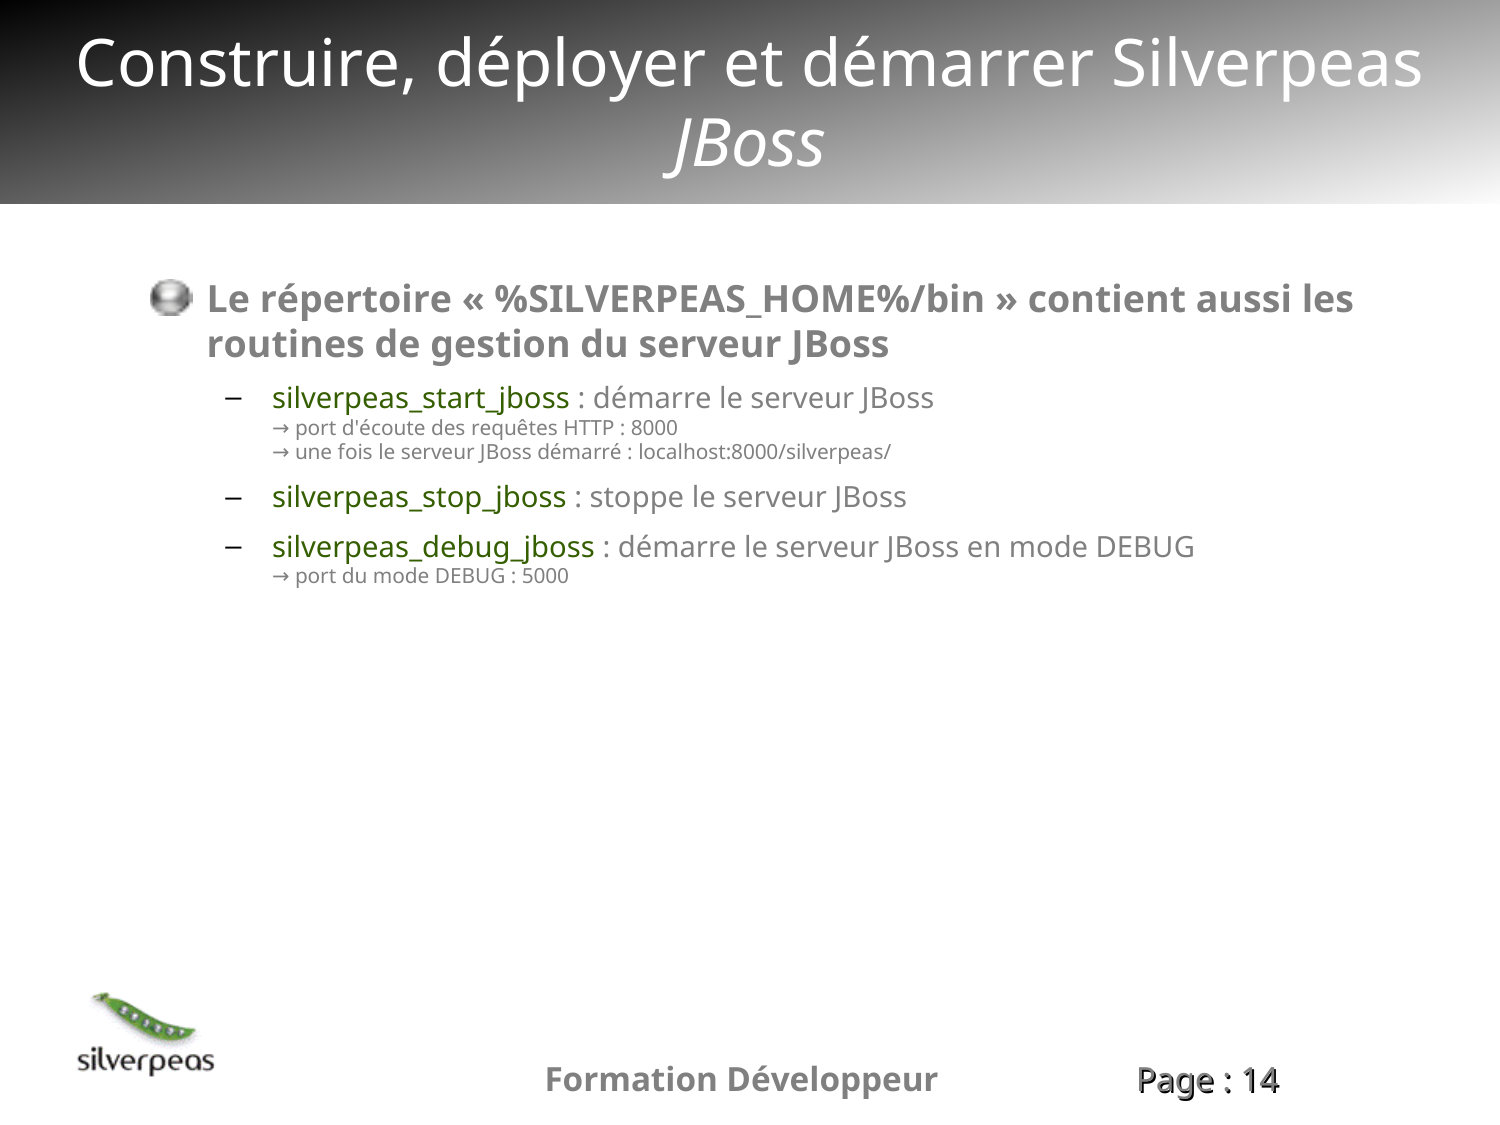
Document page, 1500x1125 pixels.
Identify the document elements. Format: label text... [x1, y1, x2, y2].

title Construire, déployer et démarrer Silverpeas JBoss [0, 0, 1500, 201]
list Le répertoire « %SILVERPEAS_HOME%/bin » contient aussi les routines de gestion du serveur JBoss silverpeas_start_jboss : démarre le serveur JBoss → port d'écoute des requêtes HTTP : 8000 → une fois le serveur JBoss démarré : localhost:8000/silverpeas/ silverpeas_stop_jboss : stoppe le serveur JBoss silverpeas_debug_jboss : démarre le serveur JBoss en mode DEBUG → port du mode DEBUG : 5000 [135, 267, 1411, 1025]
picture [68, 985, 225, 1083]
